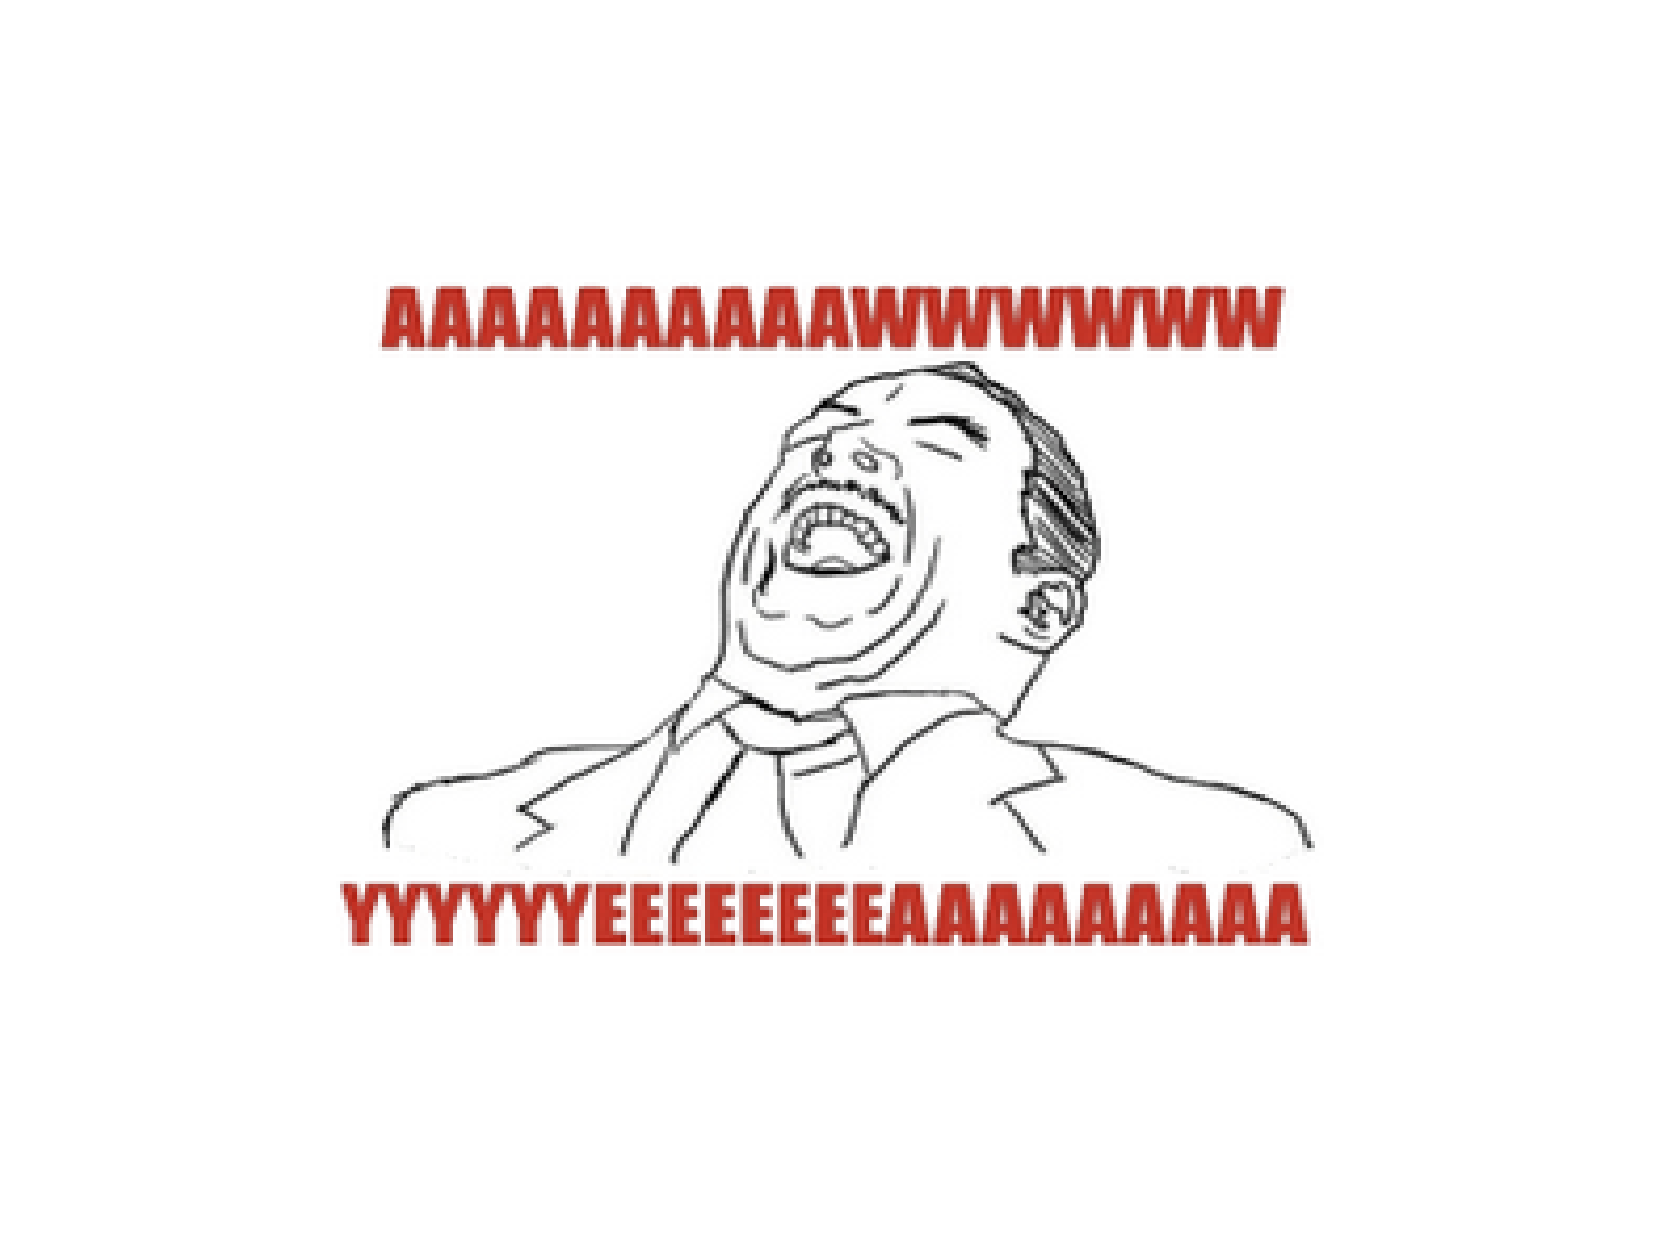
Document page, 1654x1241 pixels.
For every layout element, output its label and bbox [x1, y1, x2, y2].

picture [336, 243, 1324, 975]
